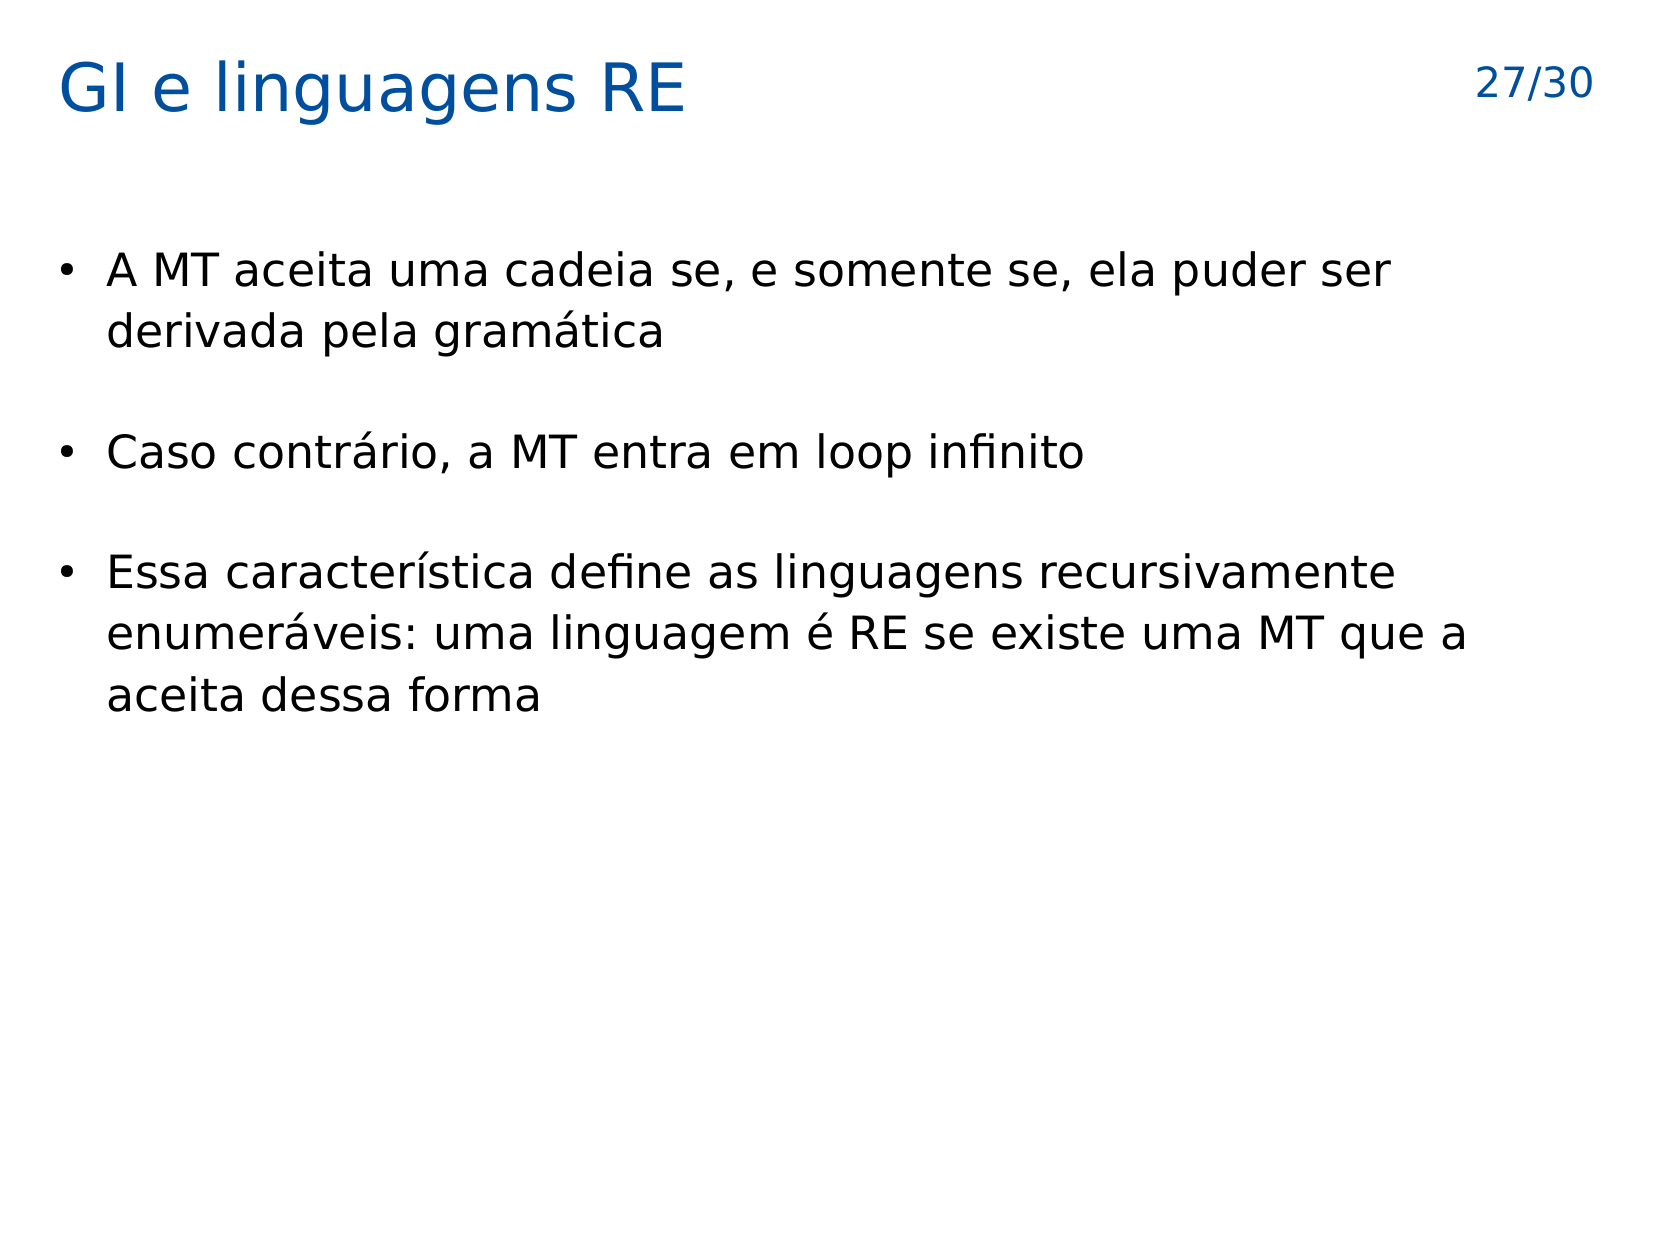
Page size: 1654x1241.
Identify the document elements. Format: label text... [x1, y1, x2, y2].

list A MT aceita uma cadeia se, e somente se, ela puder ser derivada pela gramática Caso contrário, a MT entra em loop infinito Essa característica define as linguagens recursivamente enumeráveis: uma linguagem é RE se existe uma MT que a aceita dessa forma [59, 236, 1595, 1211]
title GI e linguagens RE [59, 29, 1625, 148]
